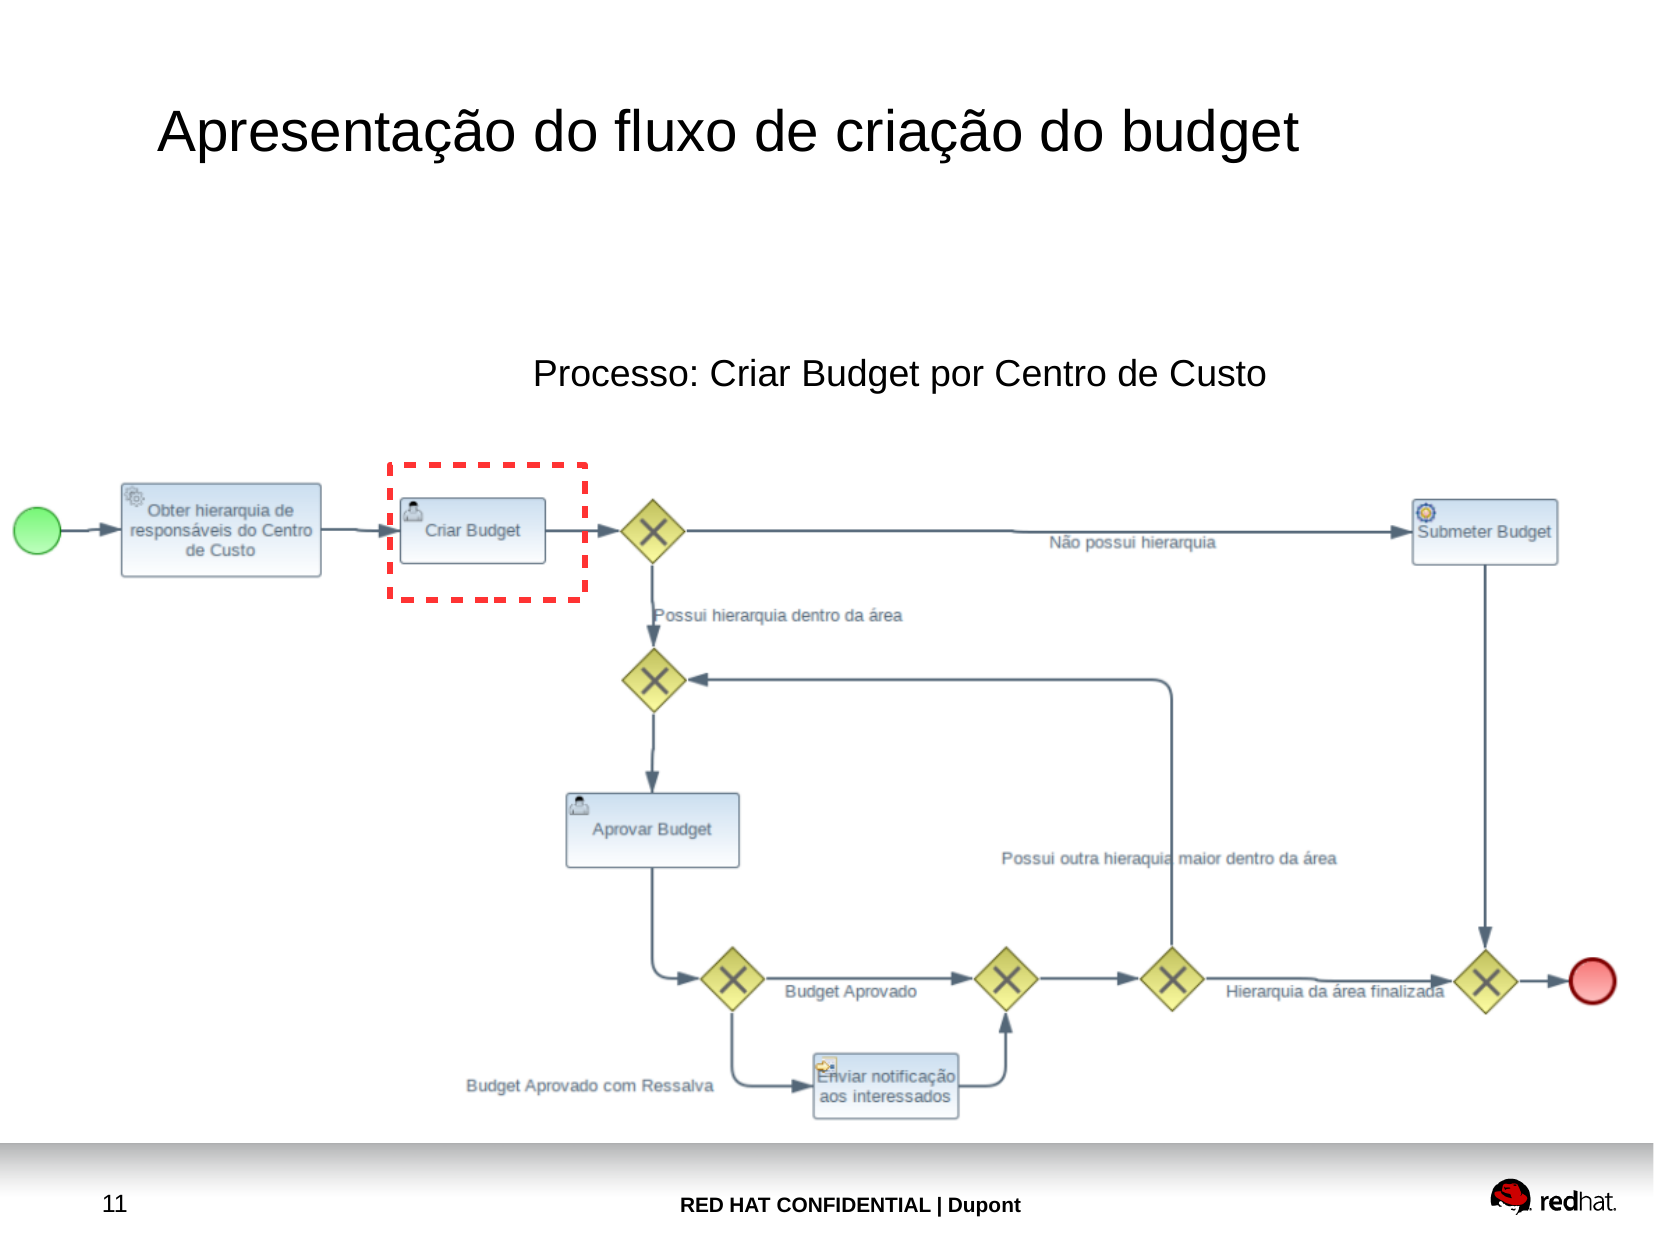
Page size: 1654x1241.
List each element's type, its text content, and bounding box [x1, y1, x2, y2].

picture [0, 446, 1654, 1141]
picture [0, 1143, 1654, 1241]
text_box Apresentação do fluxo de criação do budget [82, 37, 1571, 226]
text_box Processo: Criar Budget por Centro de Custo [518, 345, 1293, 402]
